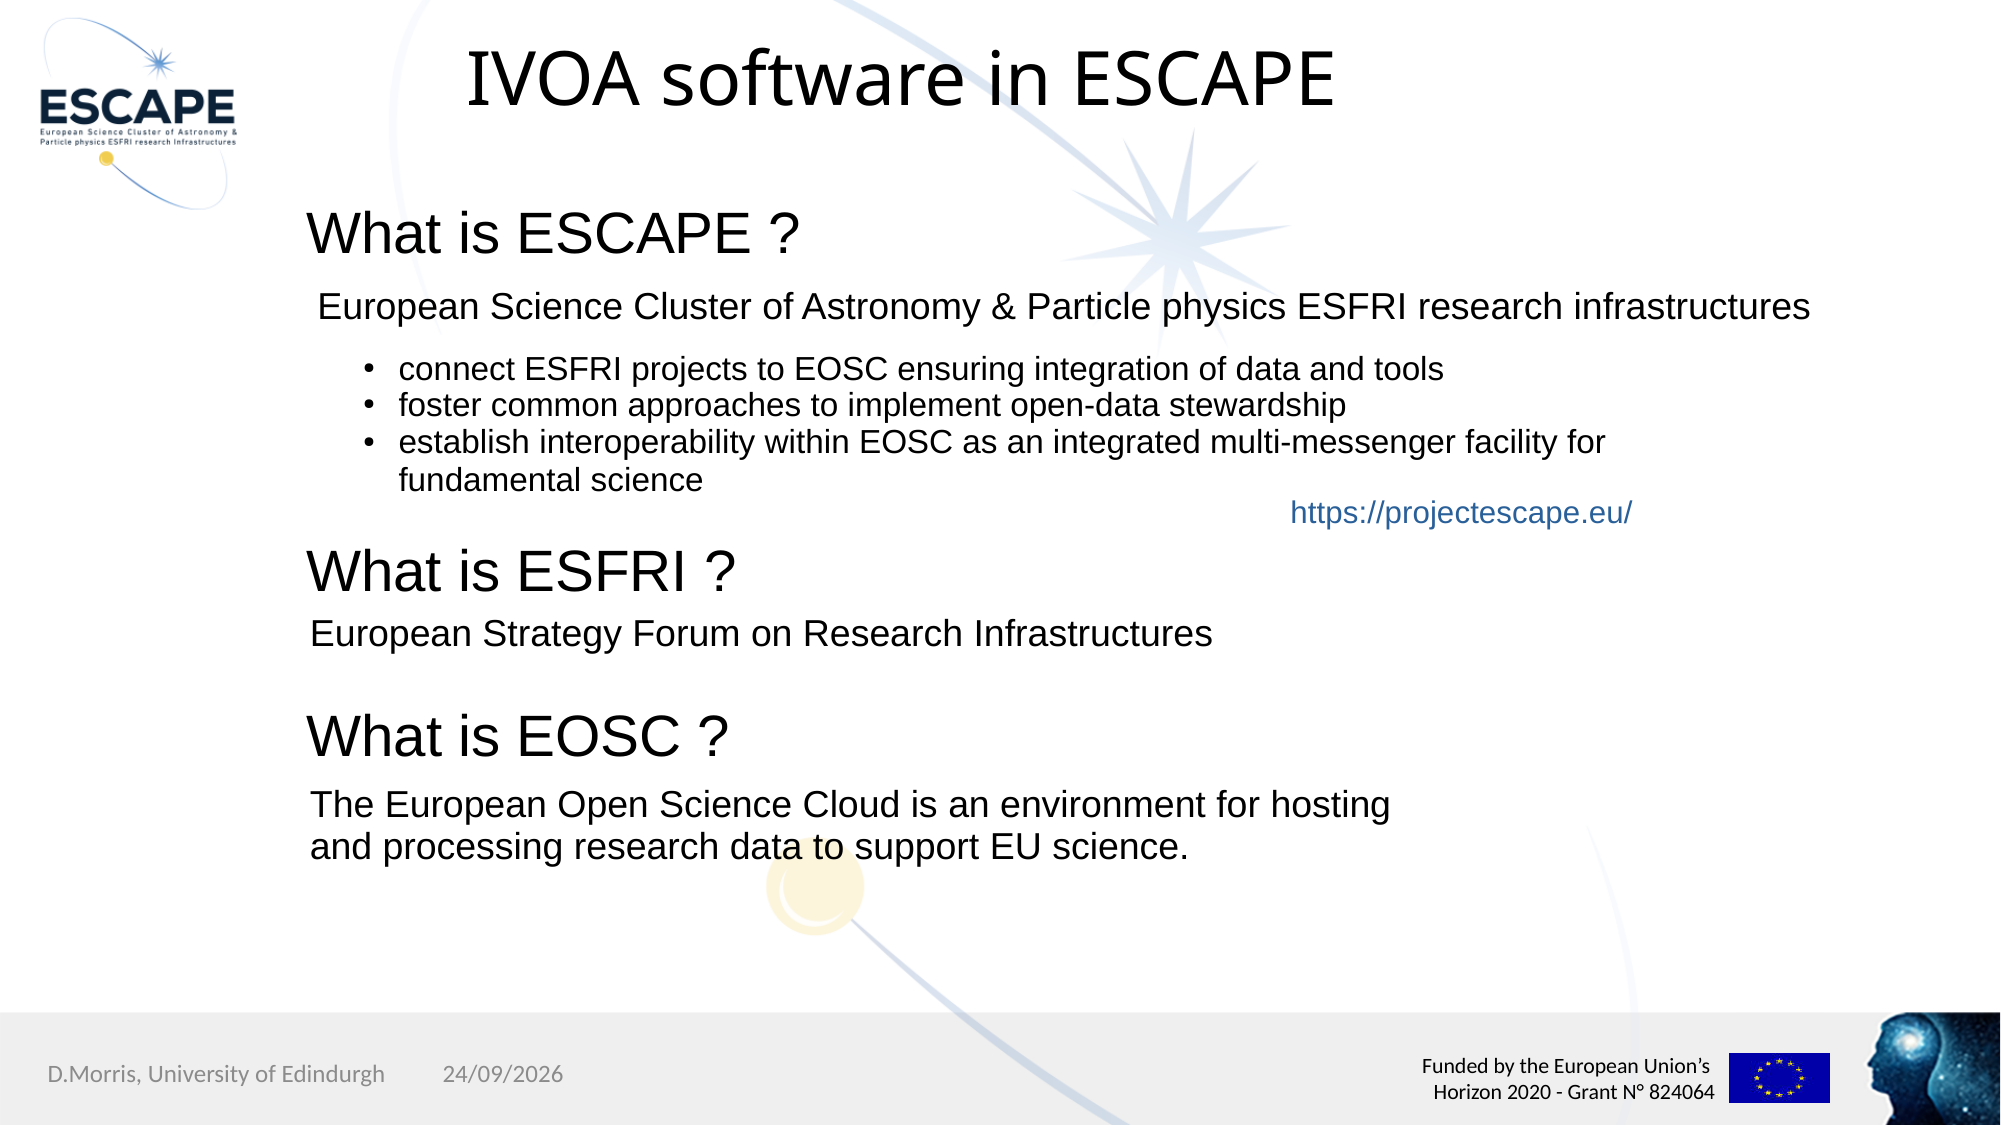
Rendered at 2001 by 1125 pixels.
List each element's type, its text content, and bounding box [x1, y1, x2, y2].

slide_number 25/05/2021 [427, 1042, 684, 1103]
text_box What is ESFRI ? [291, 531, 863, 617]
text_box connect ESFRI projects to EOSC ensuring integration of data and tools foster common approaches to implement open-data stewardship establish interoperability within EOSC as an integrated multi-messenger facility for fundamental science [348, 342, 1625, 506]
text_box European Science Cluster of Astronomy & Particle physics ESFRI research infrastructures [302, 278, 1827, 336]
picture [0, 0, 2001, 1125]
text_box https://projectescape.eu/ [1275, 487, 1649, 538]
text_box What is ESCAPE ? [291, 193, 863, 278]
text_box What is EOSC ? [291, 696, 863, 782]
text_box The European Open Science Cloud is an environment for hosting and processing research data to support EU science. [295, 775, 1407, 875]
footer D.Morris, University of Edindurgh [32, 1042, 414, 1103]
text_box European Strategy Forum on Research Infrastructures [295, 604, 1229, 662]
title IVOA software in ESCAPE [450, 11, 1489, 150]
